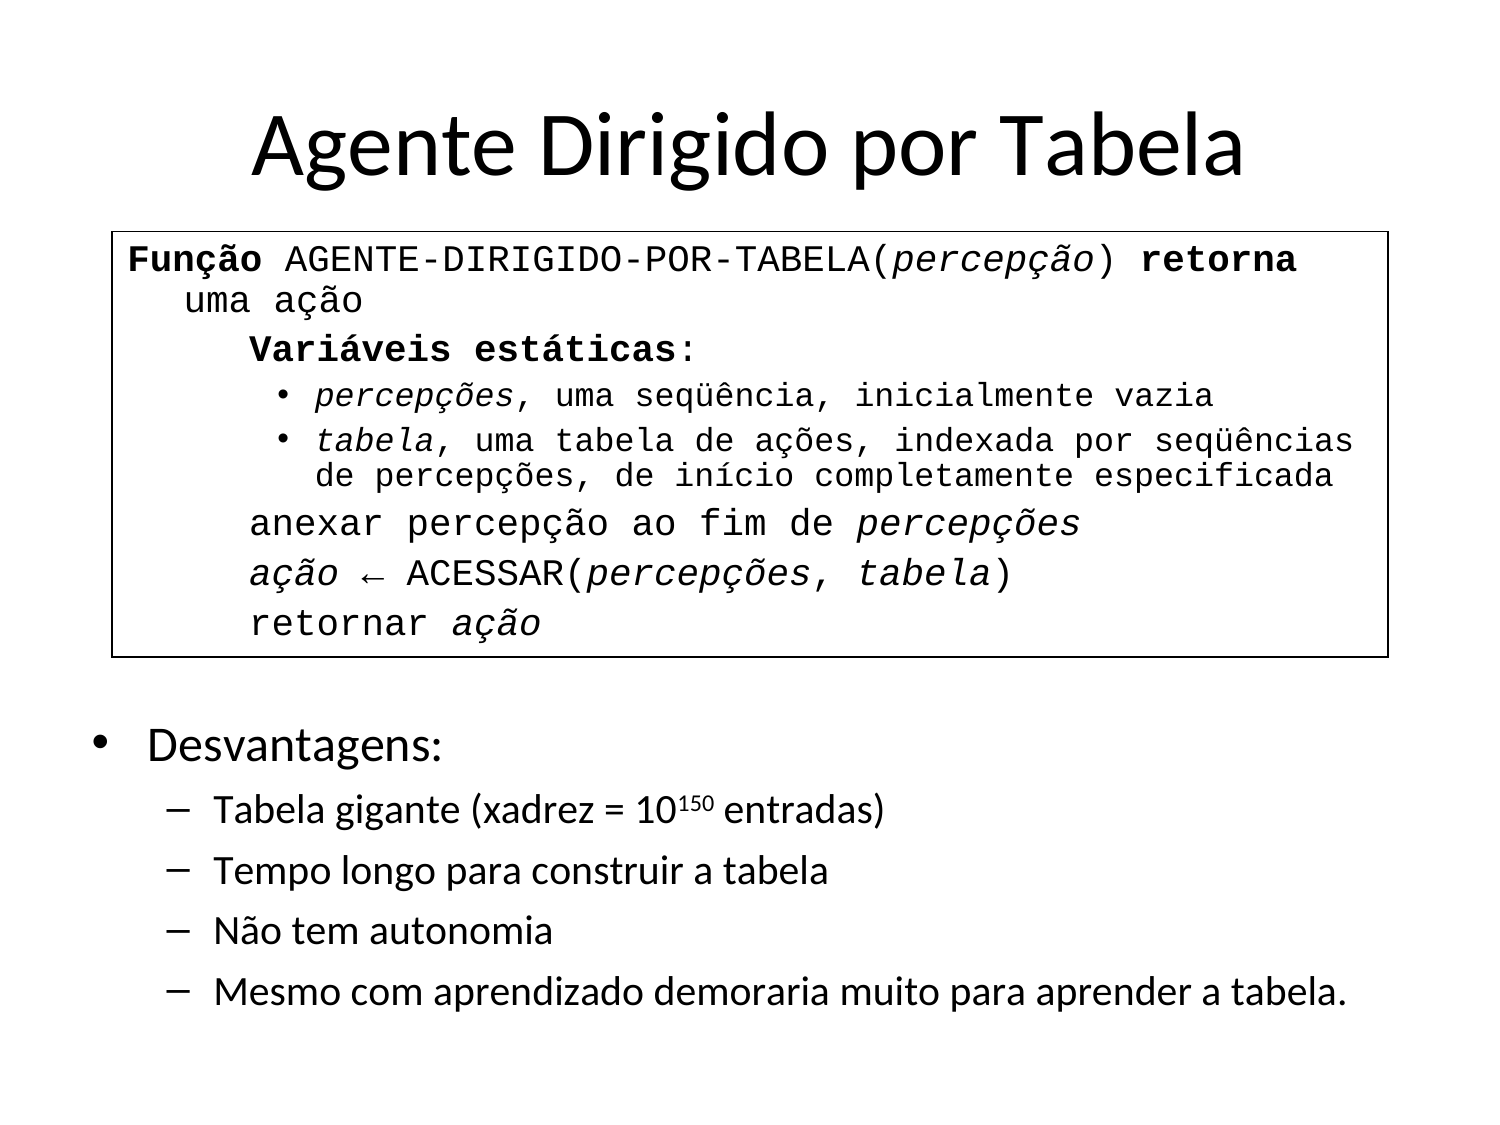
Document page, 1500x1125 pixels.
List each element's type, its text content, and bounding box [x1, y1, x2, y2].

title Agente Dirigido por Tabela [75, 45, 1426, 233]
text_box Desvantagens: Tabela gigante (xadrez = 10150 entradas) Tempo longo para construir a tabela Não tem autonomia Mesmo com aprendizado demoraria muito para aprender a tabela. [76, 704, 1459, 965]
list Função AGENTE-DIRIGIDO-POR-TABELA(percepção) retorna uma ação Variáveis estáticas: percepções, uma seqüência, inicialmente vazia tabela, uma tabela de ações, indexada por seqüências de percepções, de início completamente especificada anexar percepção ao fim de percepções ação ← ACESSAR(percepções, tabela) retornar ação [112, 231, 1388, 657]
